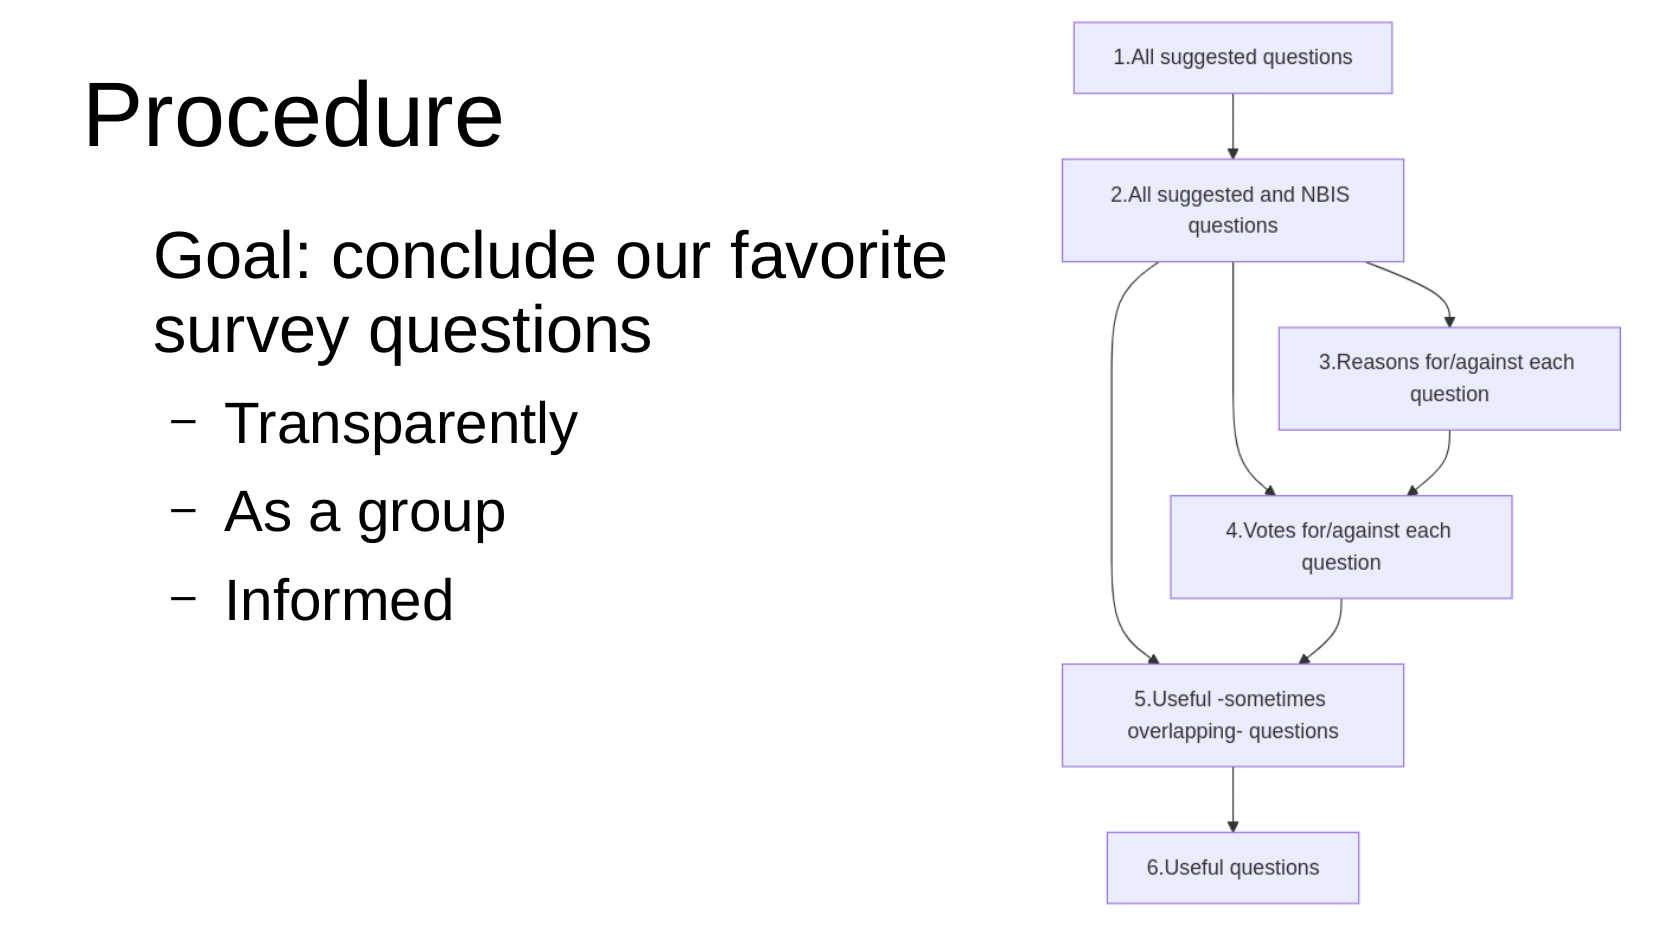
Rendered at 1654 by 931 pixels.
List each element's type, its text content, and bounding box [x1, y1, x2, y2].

list Goal: conclude our favorite survey questions Transparently As a group Informed [82, 217, 1013, 757]
picture [1041, 12, 1642, 914]
title Procedure [82, 37, 1041, 193]
